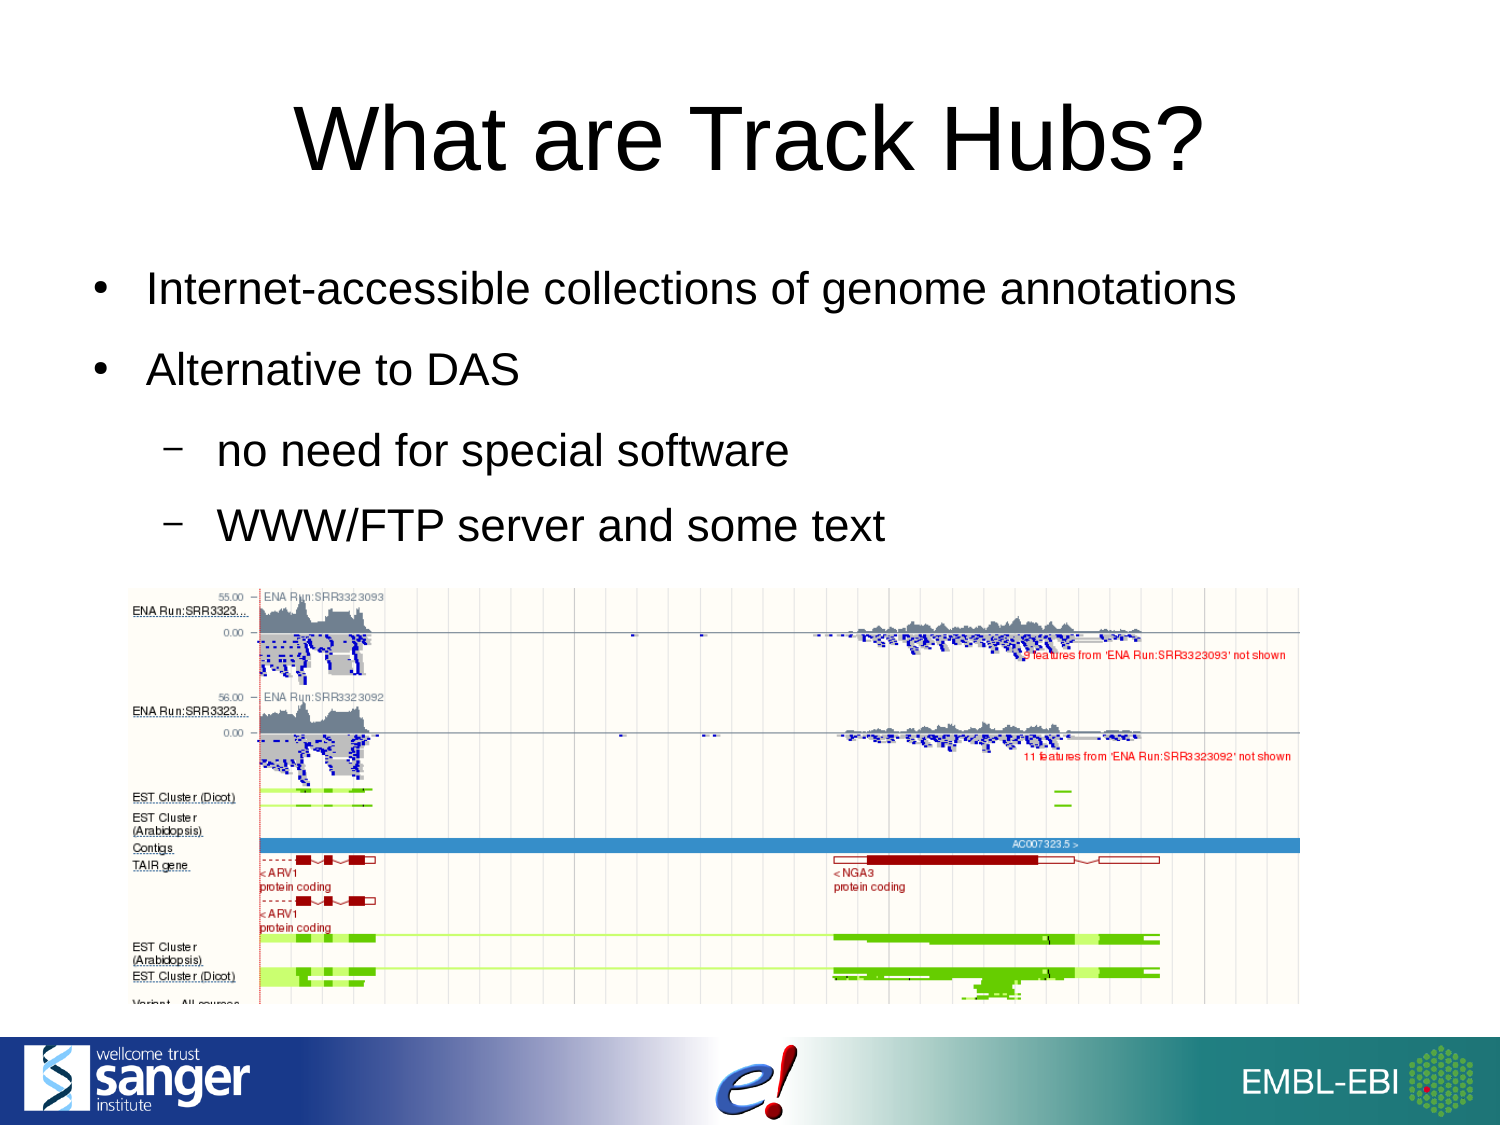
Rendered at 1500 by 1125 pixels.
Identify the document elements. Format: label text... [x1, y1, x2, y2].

picture [0, 1037, 1500, 1125]
picture [128, 588, 1300, 1004]
title What are Track Hubs? [75, 44, 1425, 233]
list Internet-accessible collections of genome annotations Alternative to DAS no need for special software WWW/FTP server and some text [75, 263, 1395, 916]
